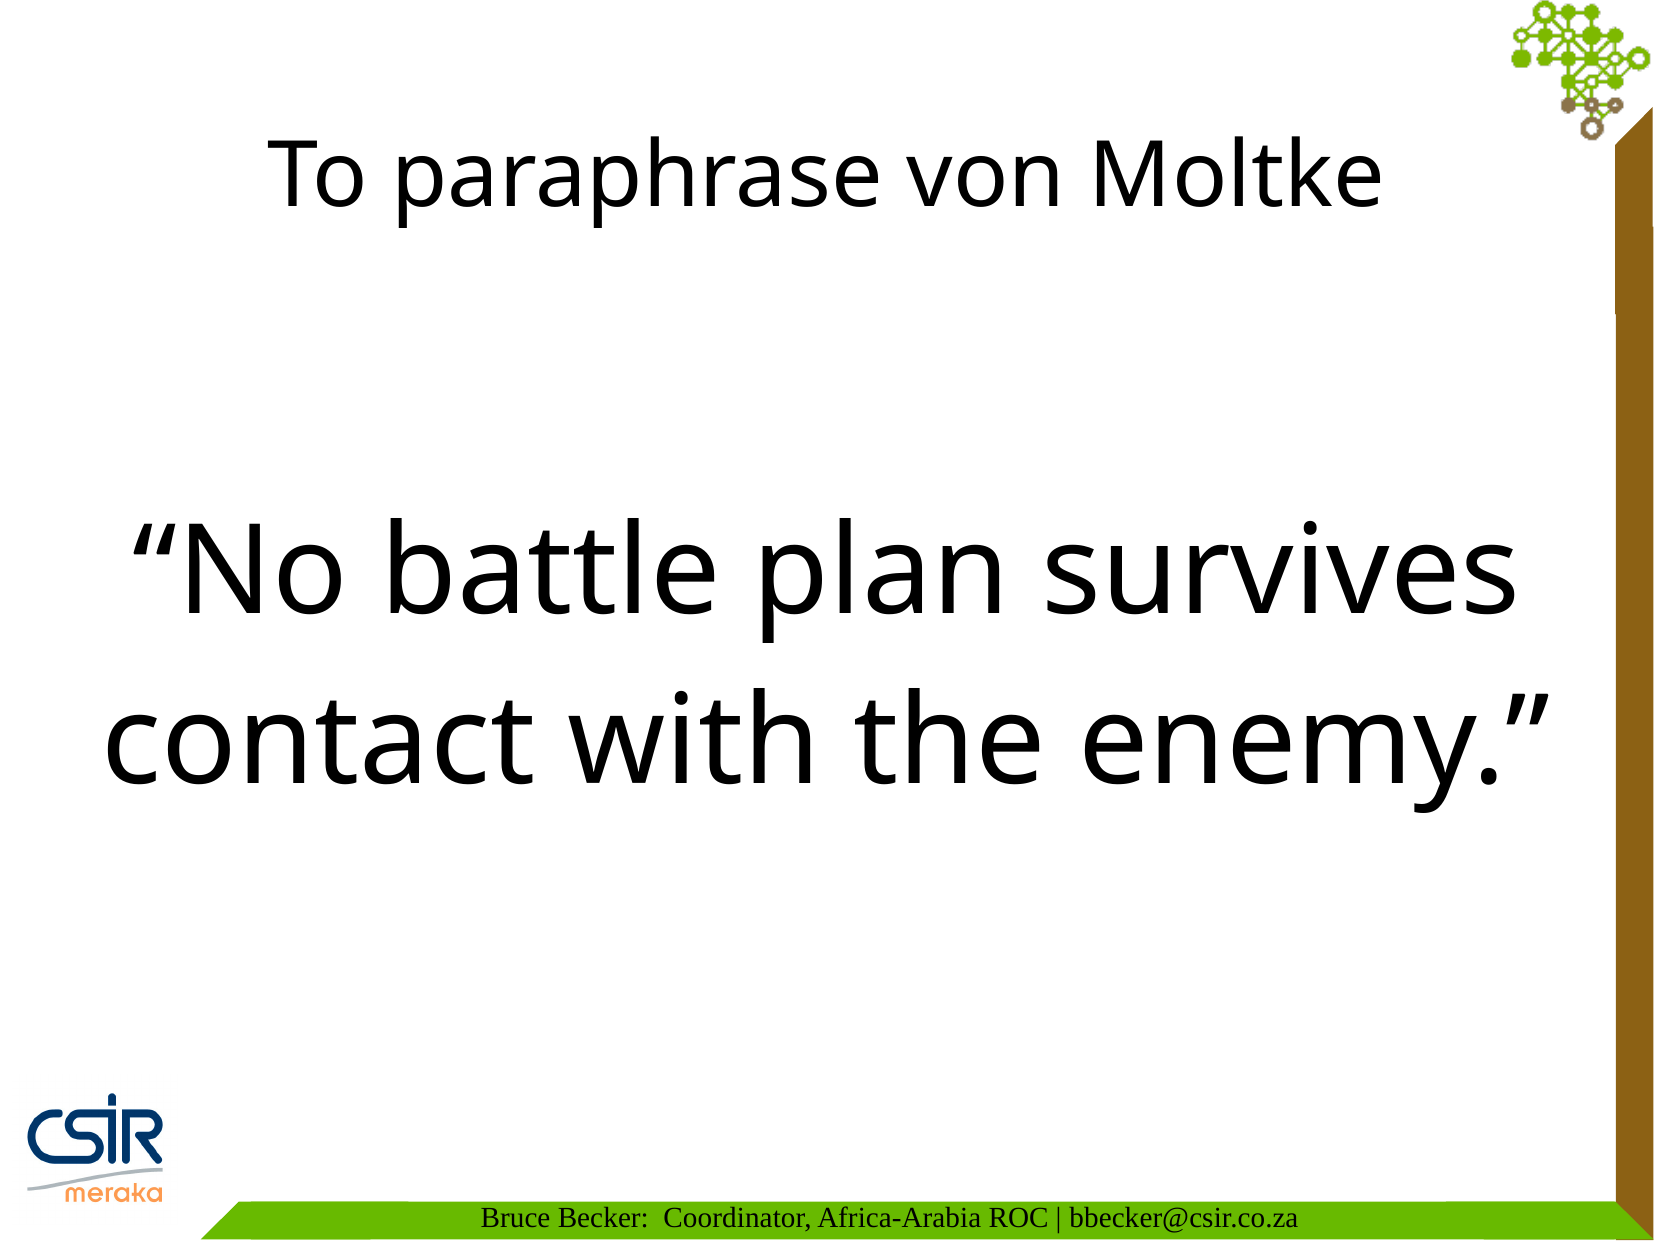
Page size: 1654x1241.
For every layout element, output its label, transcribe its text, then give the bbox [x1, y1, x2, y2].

picture [1503, 0, 1654, 144]
title To paraphrase von Moltke [82, 67, 1571, 275]
subtitle “No battle plan survives contact with the enemy.” [82, 290, 1571, 1010]
picture [12, 1074, 178, 1225]
